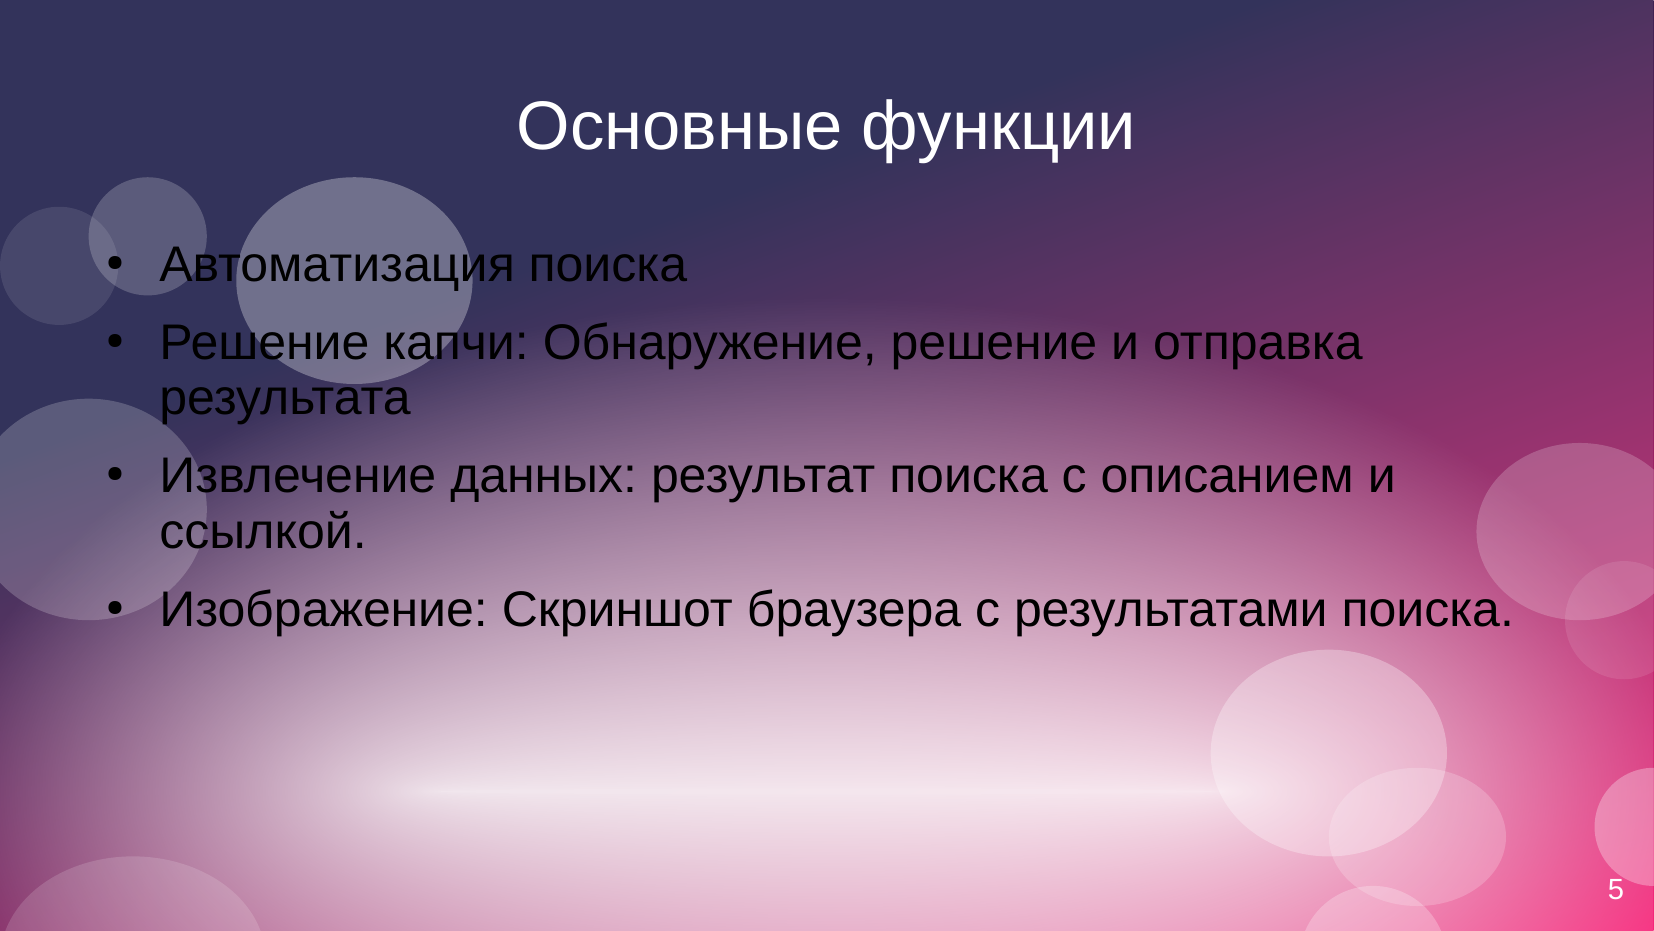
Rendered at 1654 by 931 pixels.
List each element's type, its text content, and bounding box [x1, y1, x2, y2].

title Основные функции [88, 44, 1565, 207]
list Автоматизация поиска Решение капчи: Обнаружение, решение и отправка результата Извлечение данных: результат поиска с описанием и ссылкой. Изображение: Скриншот браузера с результатами поиска. [88, 236, 1565, 827]
